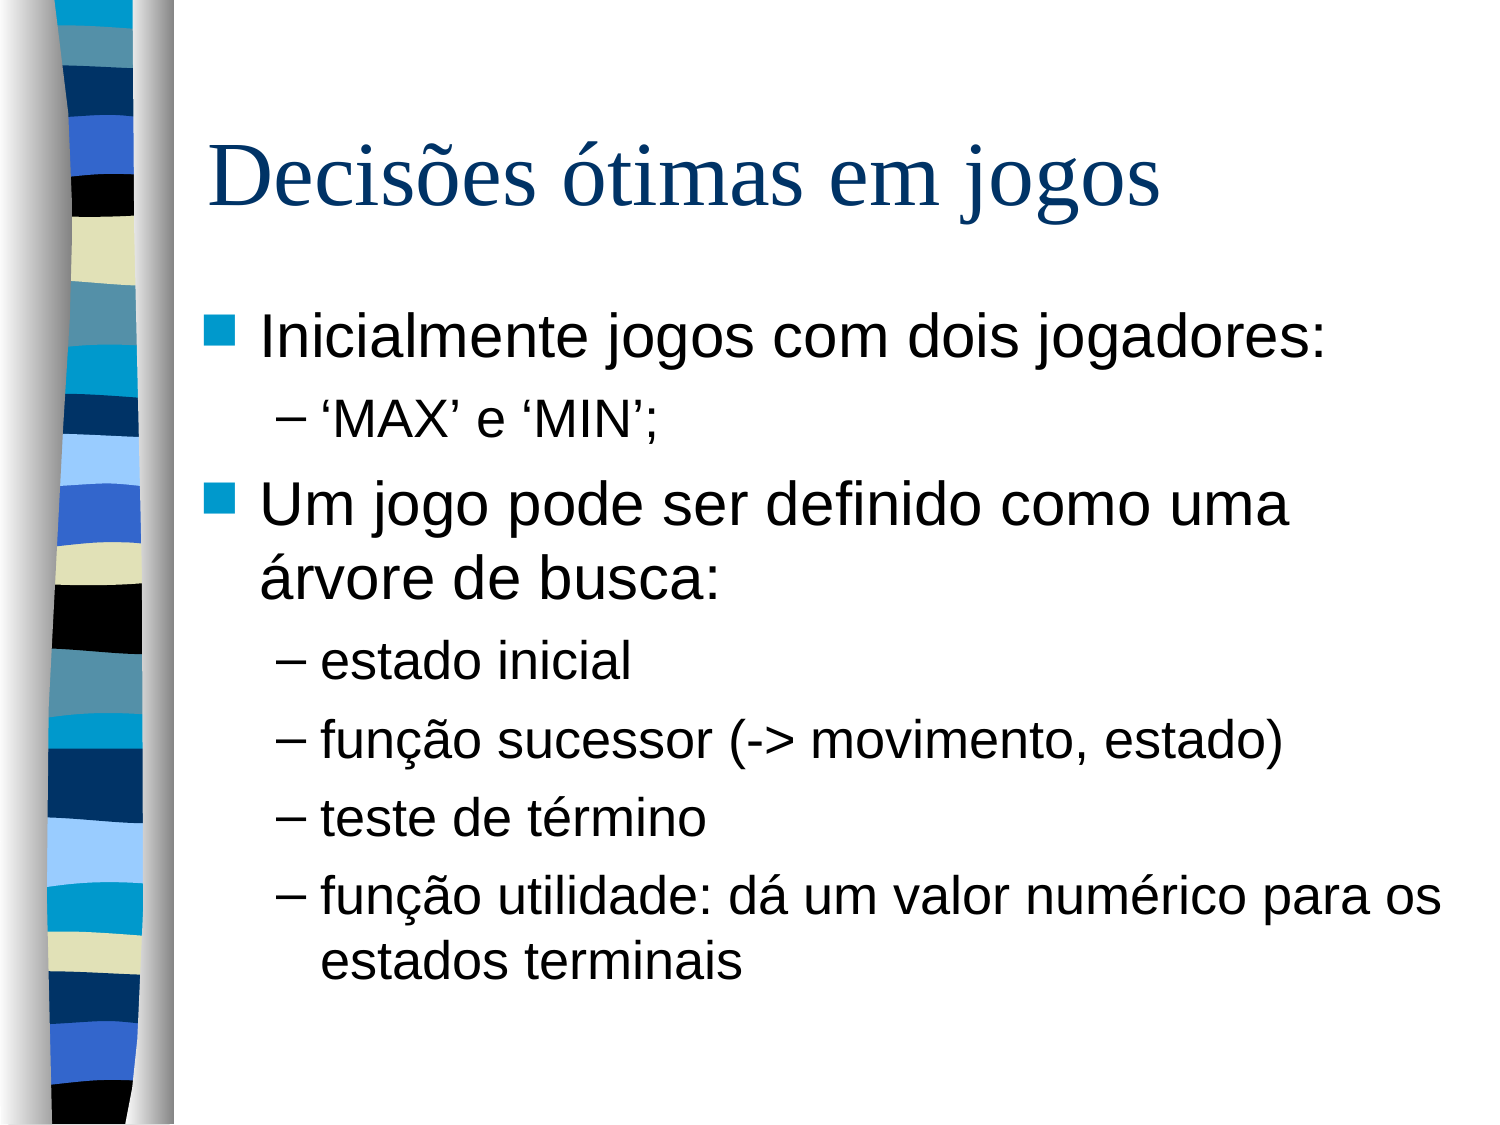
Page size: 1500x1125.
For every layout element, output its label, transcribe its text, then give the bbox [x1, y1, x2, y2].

list Inicialmente jogos com dois jogadores: ‘MAX’ e ‘MIN’; Um jogo pode ser definido como uma árvore de busca: estado inicial função sucessor (-> movimento, estado) teste de término função utilidade: dá um valor numérico para os estados terminais [192, 287, 1468, 1000]
title Decisões ótimas em jogos [192, 74, 1468, 263]
